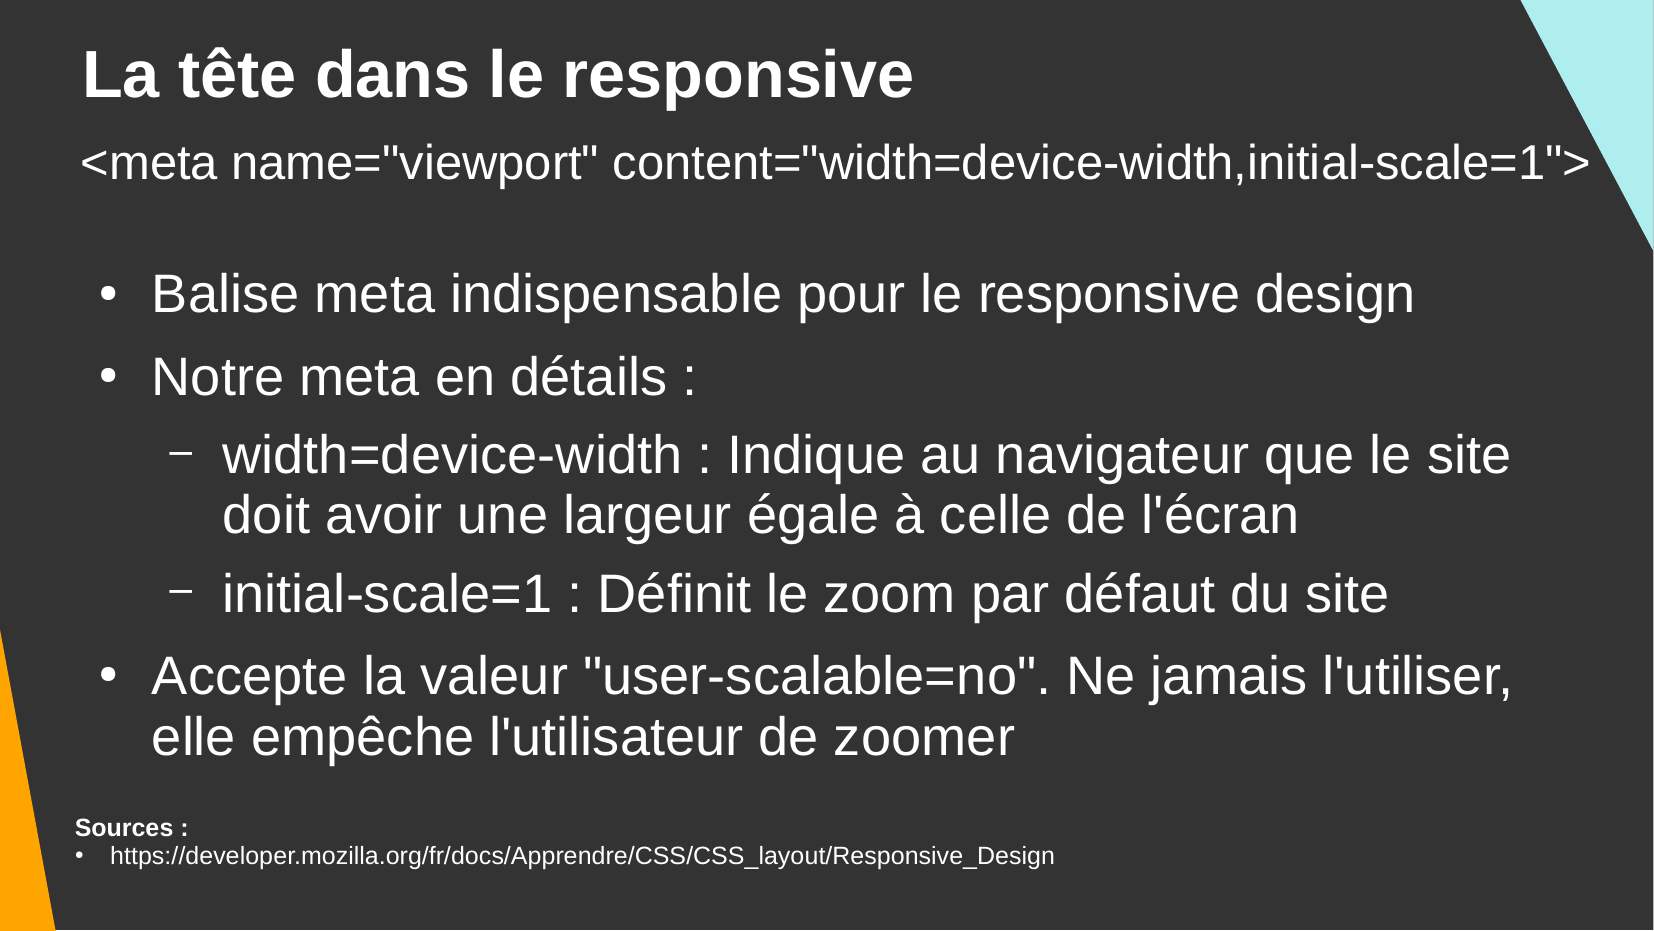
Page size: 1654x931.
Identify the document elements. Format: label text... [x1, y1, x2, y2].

text_box [1520, 0, 1654, 253]
list <meta name="viewport" content="width=device-width,initial-scale=1"> [80, 135, 1605, 240]
text_box [0, 629, 56, 931]
list Balise meta indispensable pour le responsive design Notre meta en détails : width=device-width : Indique au navigateur que le site doit avoir une largeur égale à celle de l'écran initial-scale=1 : Définit le zoom par défaut du site Accepte la valeur "user-scalable=no". Ne jamais l'utiliser, elle empêche l'utilisateur de zoomer [80, 263, 1605, 780]
text_box Sources : https://developer.mozilla.org/fr/docs/Apprendre/CSS/CSS_layout/Responsive_Design [60, 806, 1546, 931]
title La tête dans le responsive [82, 37, 1571, 112]
